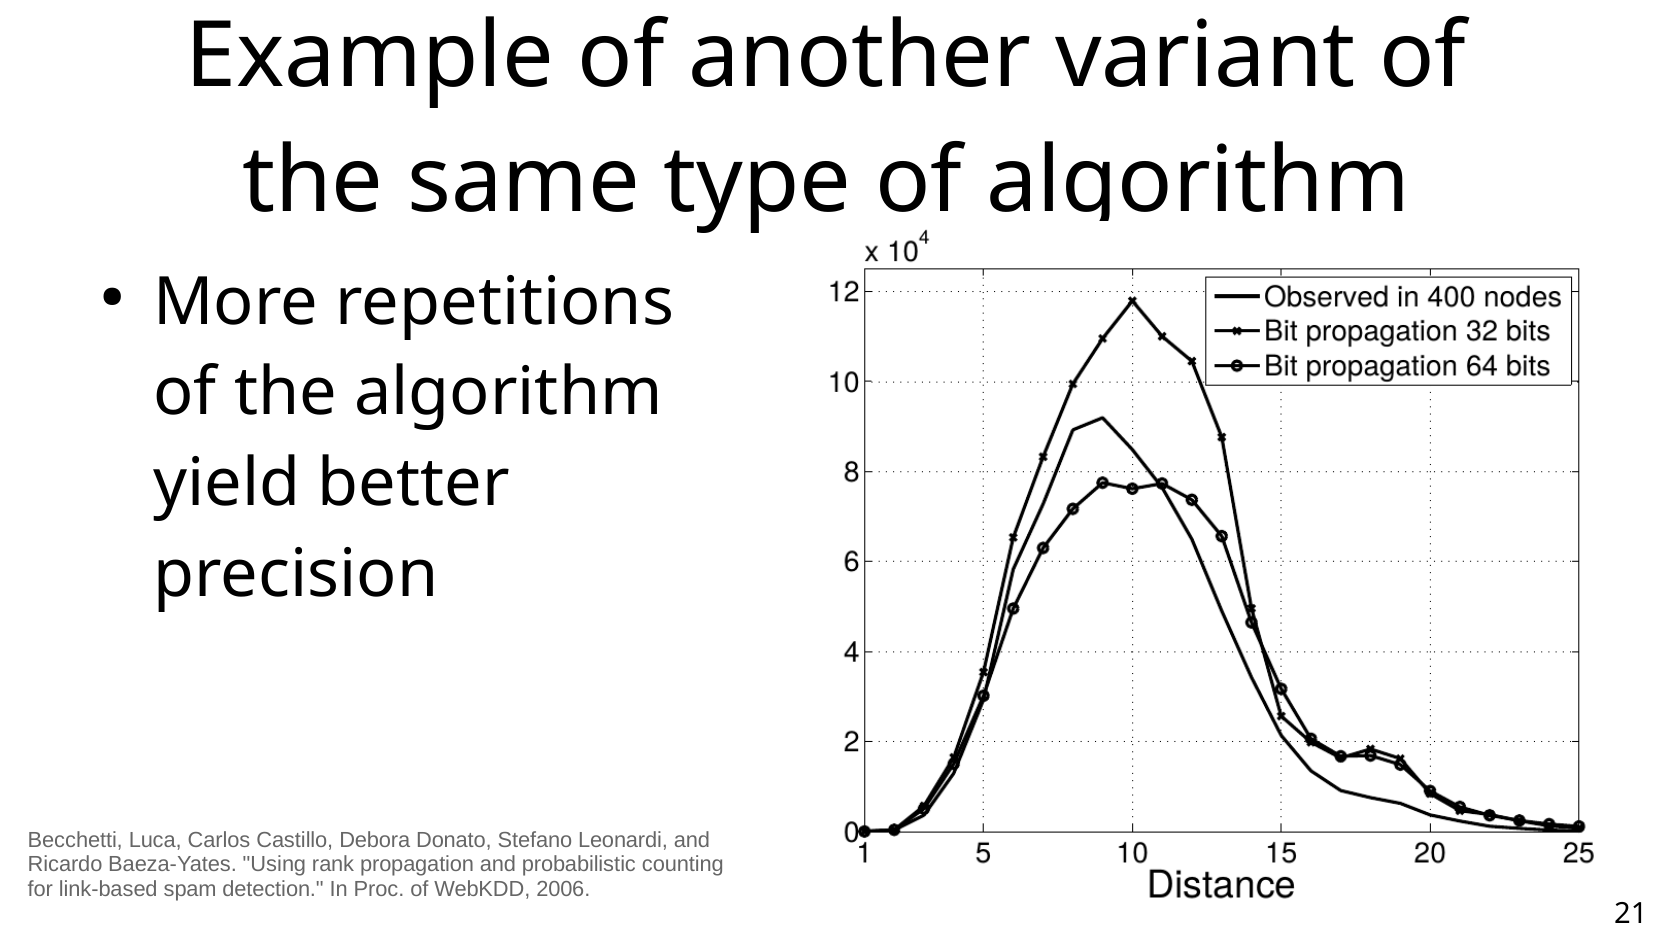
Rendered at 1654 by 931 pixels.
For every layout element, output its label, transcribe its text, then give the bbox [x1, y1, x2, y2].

title Example of another variant of the same type of algorithm [82, 1, 1571, 226]
text_box Becchetti, Luca, Carlos Castillo, Debora Donato, Stefano Leonardi, and Ricardo Baeza-Yates. "Using rank propagation and probabilistic counting for link-based spam detection." In Proc. of WebKDD, 2006. [12, 820, 763, 917]
list More repetitions of the algorithm yield better precision [82, 253, 745, 793]
picture [822, 221, 1603, 916]
